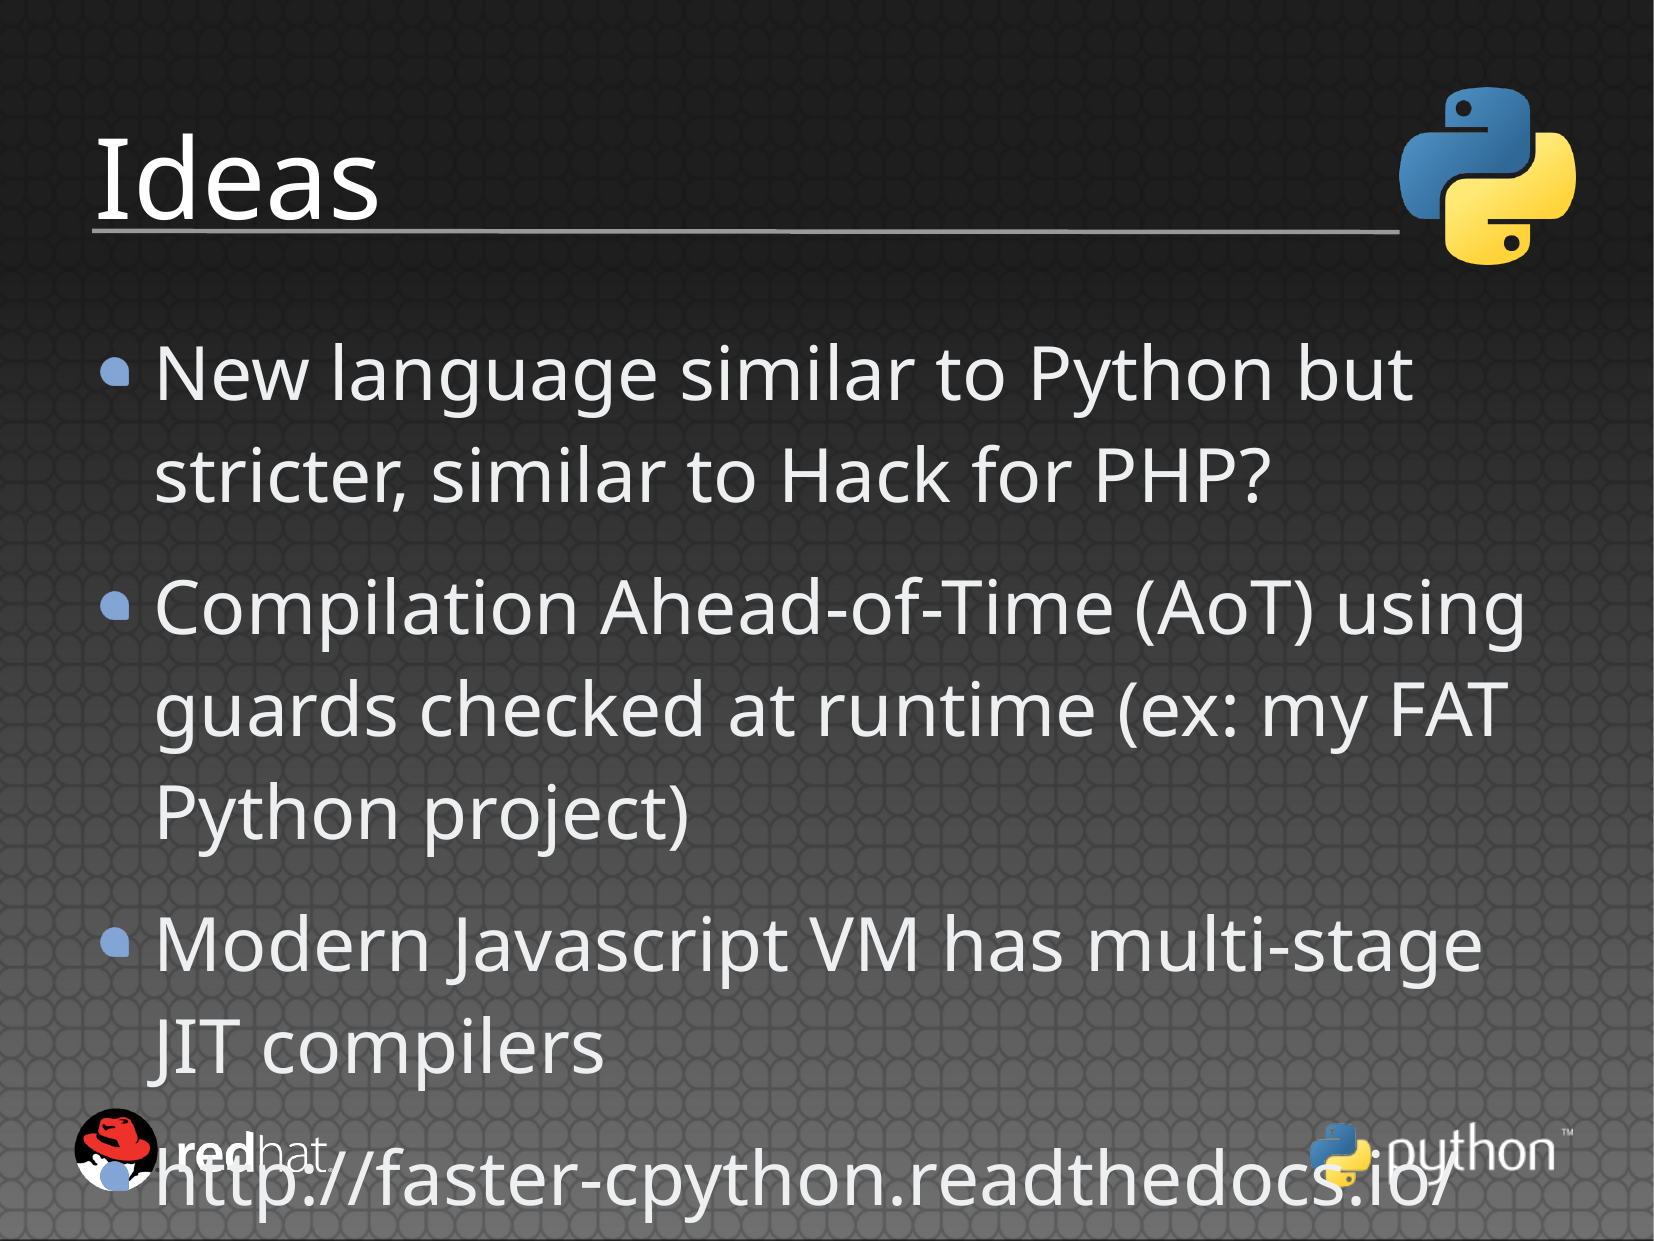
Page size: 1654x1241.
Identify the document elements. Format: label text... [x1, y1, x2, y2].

title Ideas [94, 100, 1426, 251]
picture [0, 0, 1654, 1241]
list New language similar to Python but stricter, similar to Hack for PHP? Compilation Ahead-of-Time (AoT) using guards checked at runtime (ex: my FAT Python project) Modern Javascript VM has multi-stage JIT compilers http://faster-cpython.readthedocs.io/ [82, 320, 1571, 1061]
